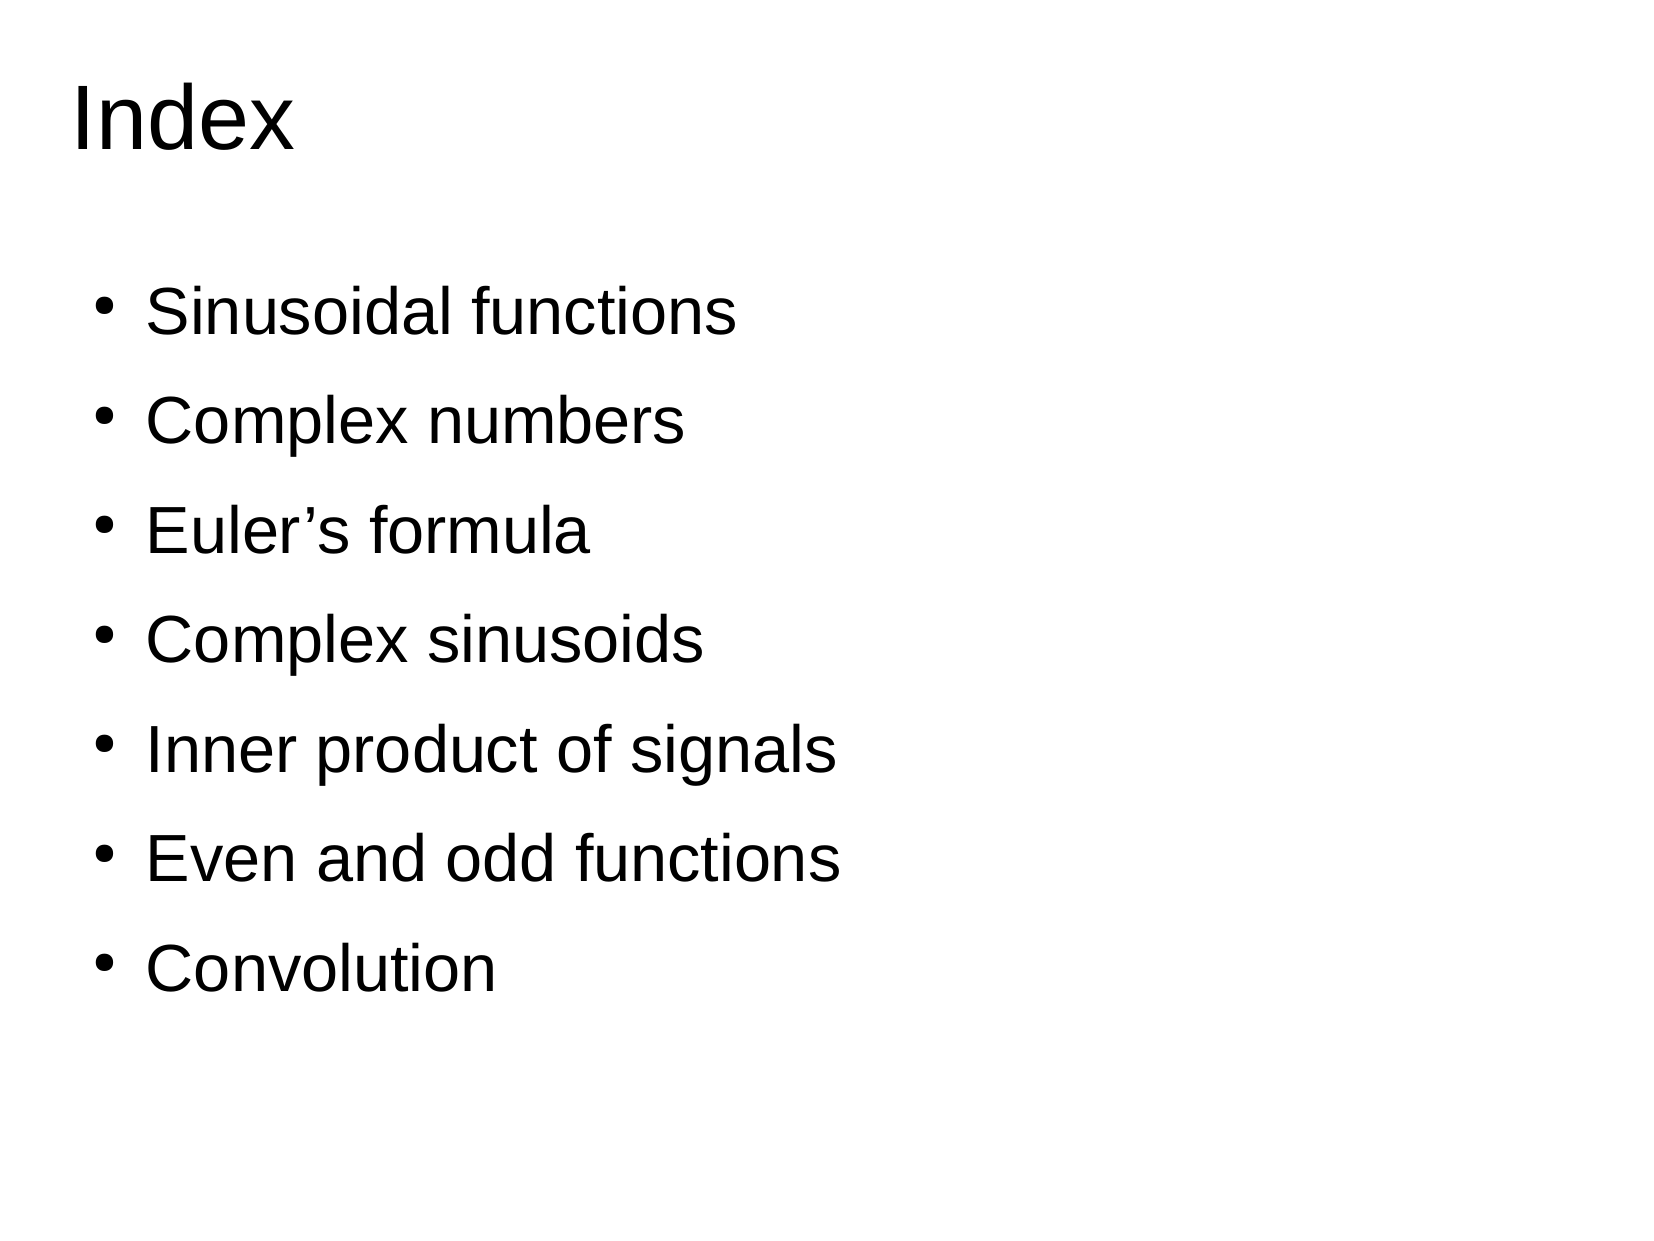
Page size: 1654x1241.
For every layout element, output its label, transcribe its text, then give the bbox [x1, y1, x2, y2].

title Index [70, 19, 1421, 207]
list Sinusoidal functions Complex numbers Euler’s formula Complex sinusoids Inner product of signals Even and odd functions Convolution [75, 263, 1425, 1006]
